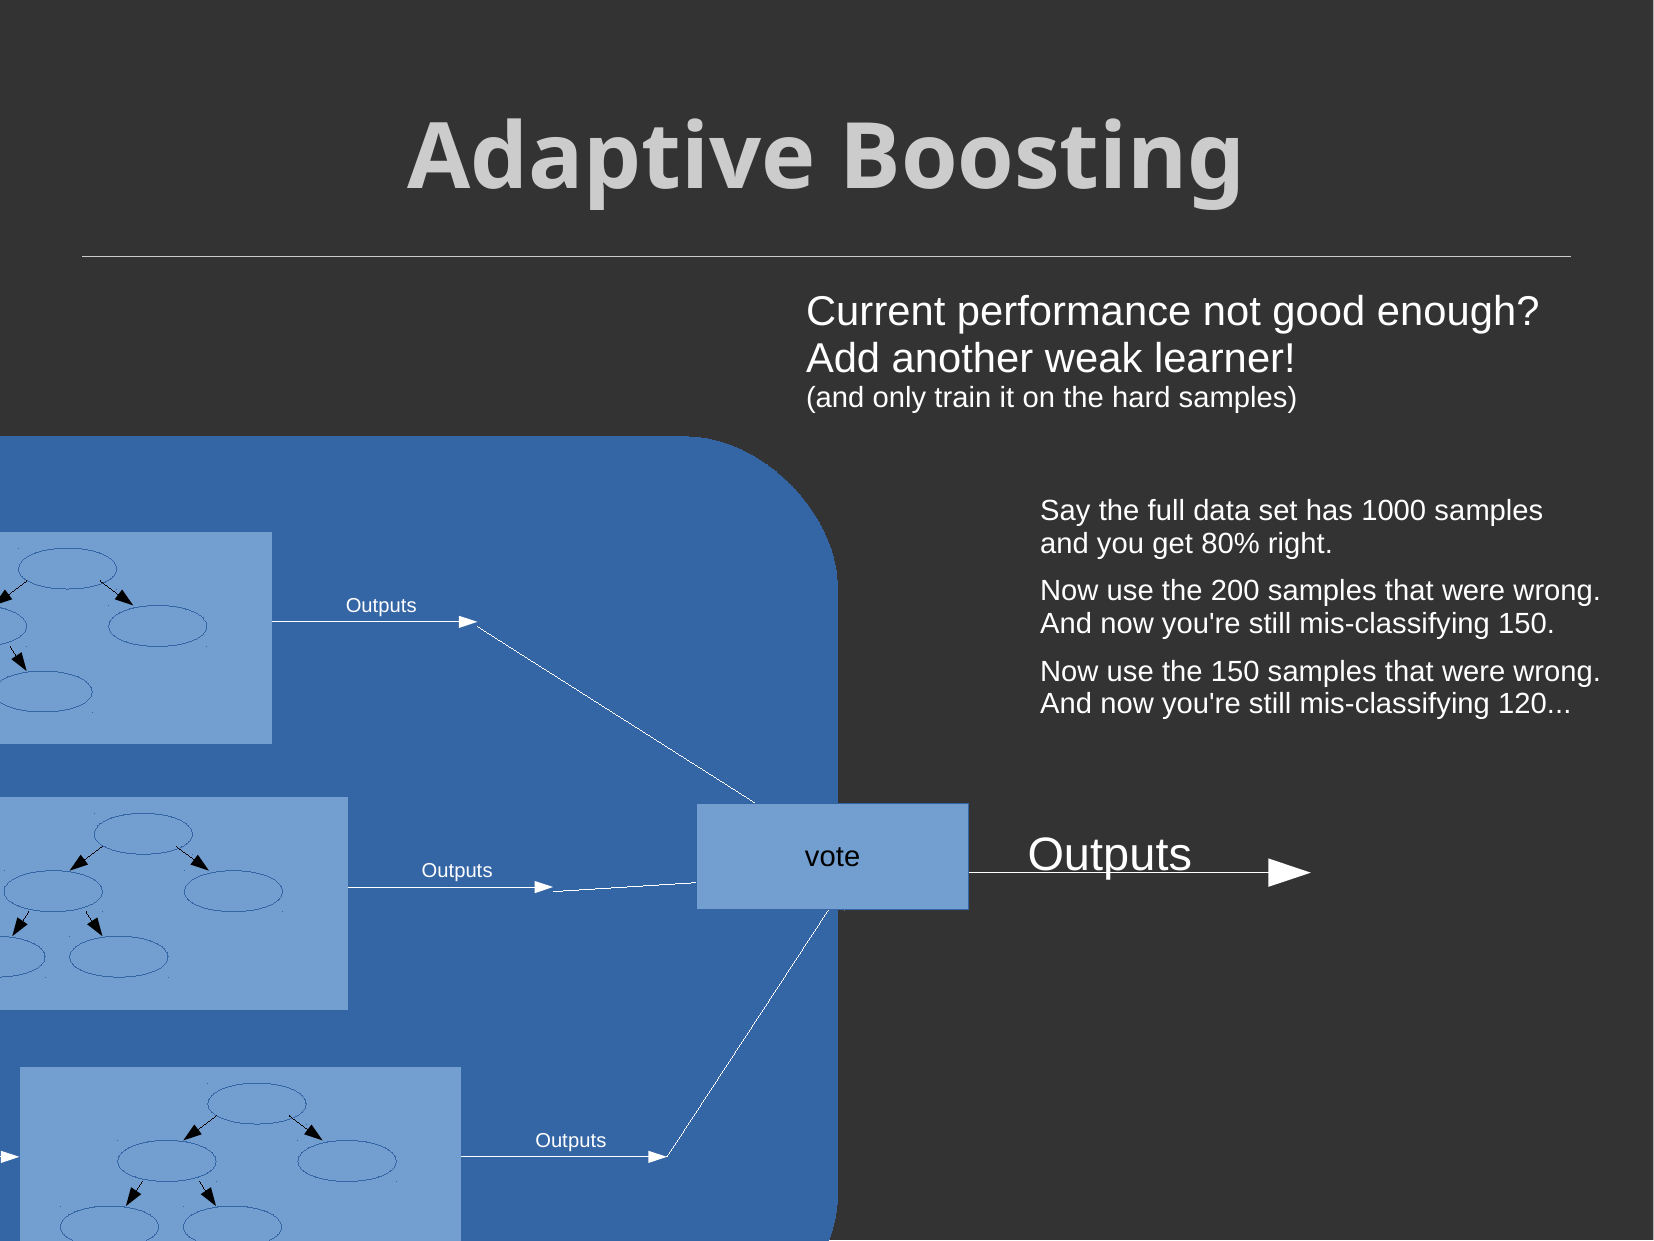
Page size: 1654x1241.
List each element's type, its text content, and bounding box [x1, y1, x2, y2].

text_box vote [696, 803, 969, 910]
text_box Outputs [1027, 827, 1193, 881]
text_box [0, 436, 838, 1241]
text_box Now use the 200 samples that were wrong. And now you're still mis-classifying 150. [1025, 566, 1618, 647]
text_box [0, 797, 348, 1010]
text_box Outputs [421, 859, 494, 883]
text_box [0, 532, 272, 744]
text_box Outputs [345, 594, 418, 618]
text_box [1268, 858, 1311, 887]
text_box Now use the 150 samples that were wrong. And now you're still mis-classifying 120... [1025, 647, 1618, 728]
title Adaptive Boosting [82, 49, 1571, 257]
text_box Outputs [535, 1129, 607, 1153]
text_box Say the full data set has 1000 samples and you get 80% right. [1025, 486, 1560, 566]
text_box Current performance not good enough? Add another weak learner! (and only train it on the hard samples) [791, 280, 1555, 423]
